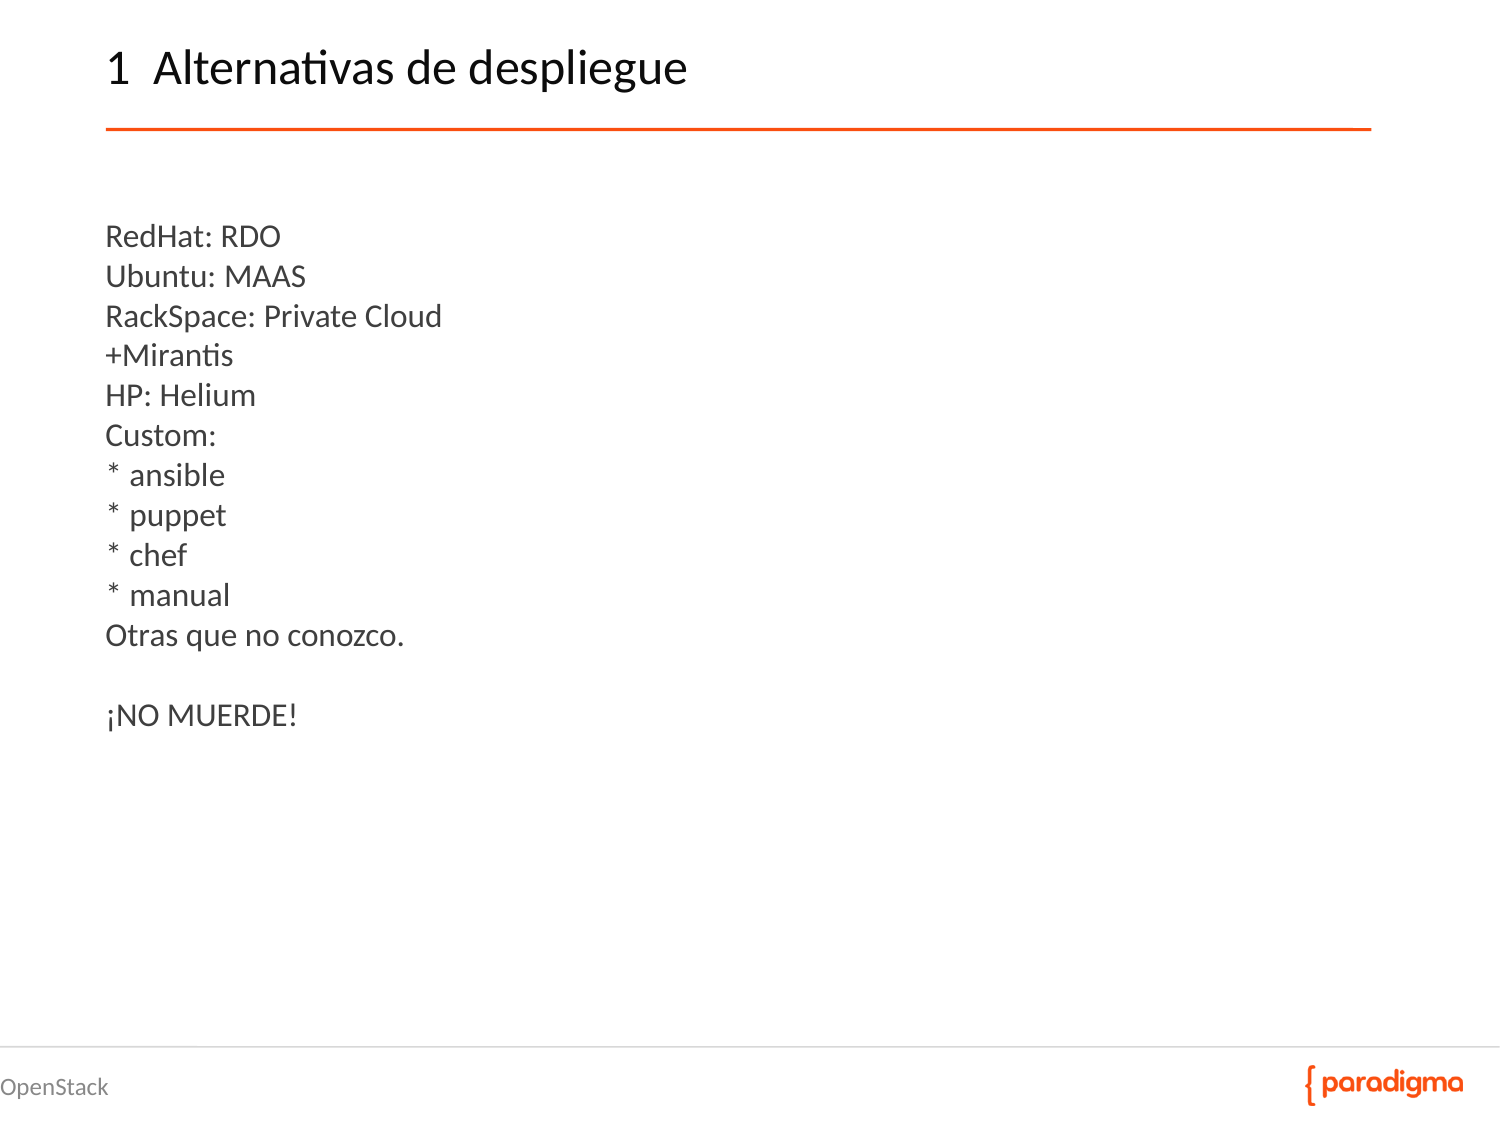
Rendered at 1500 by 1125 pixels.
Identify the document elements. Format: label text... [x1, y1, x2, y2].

text_box RedHat: RDO Ubuntu: MAAS RackSpace: Private Cloud +Mirantis HP: Helium Custom: * ansible * puppet * chef * manual Otras que no conozco. ¡NO MUERDE! [105, 206, 1395, 984]
text_box OpenStack [0, 1048, 1223, 1125]
picture [1305, 1065, 1463, 1107]
text_box 1 Alternativas de despliegue [105, 0, 1395, 130]
